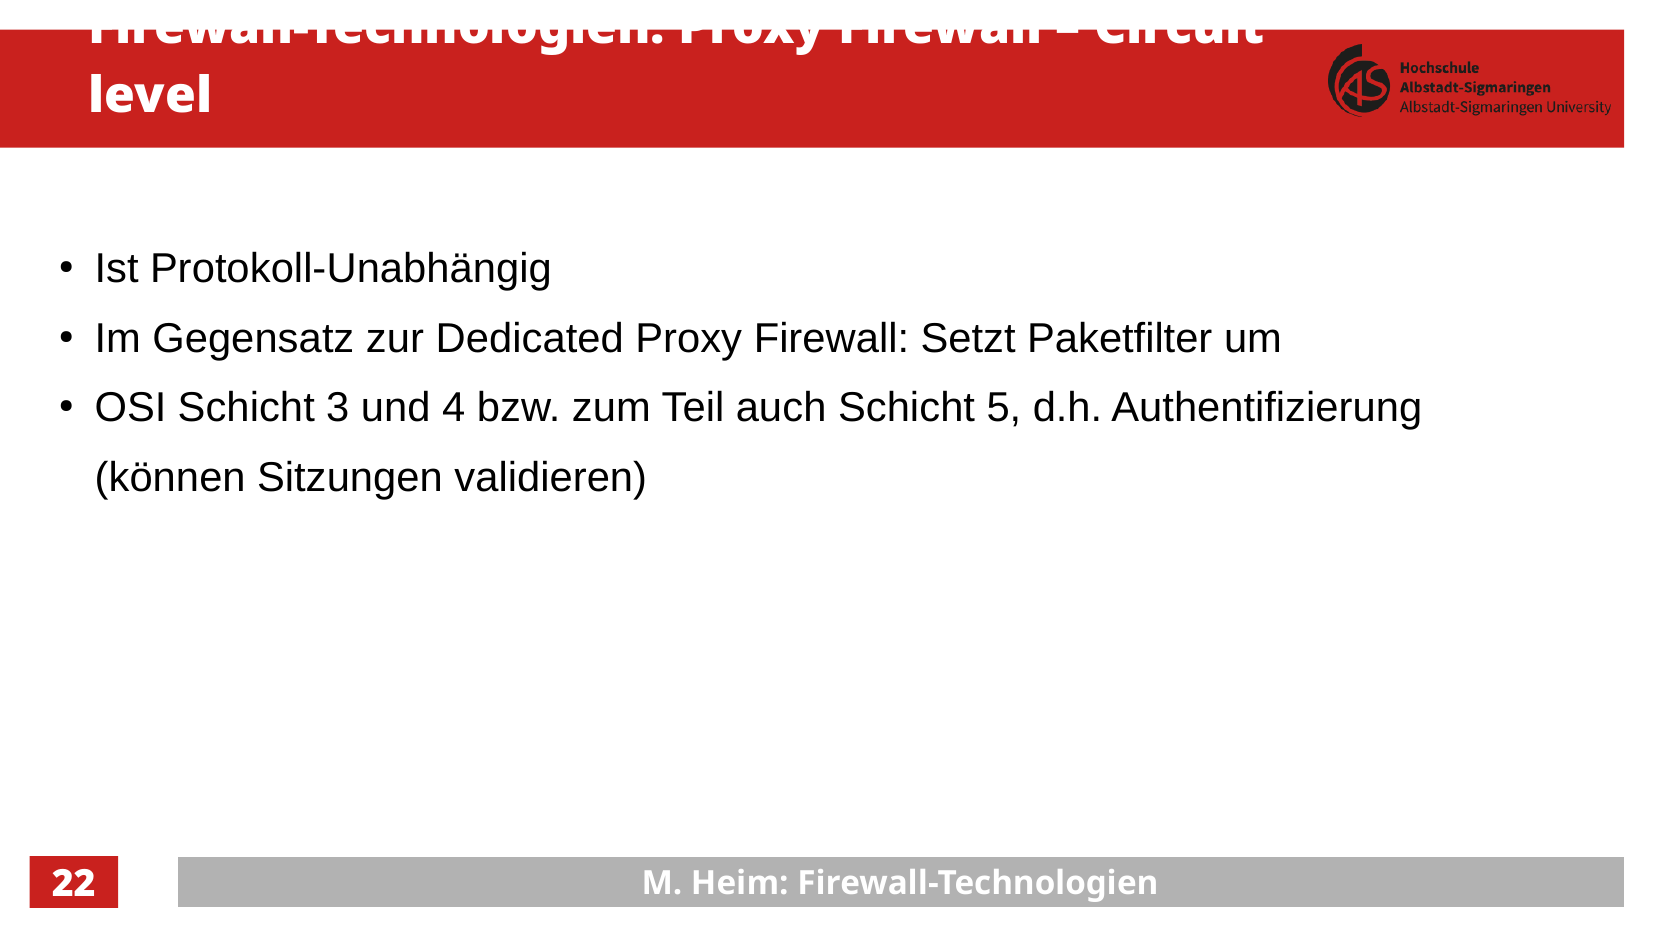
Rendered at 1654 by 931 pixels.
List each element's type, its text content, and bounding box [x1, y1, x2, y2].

title Firewall-Technologien: Proxy Firewall – Circuit level [88, 53, 1359, 128]
list Ist Protokoll-Unabhängig Im Gegensatz zur Dedicated Proxy Firewall: Setzt Paketfilter um OSI Schicht 3 und 4 bzw. zum Teil auch Schicht 5, d.h. Authentifizierung (können Sitzungen validieren) [59, 221, 1565, 798]
picture [1328, 0, 1611, 162]
